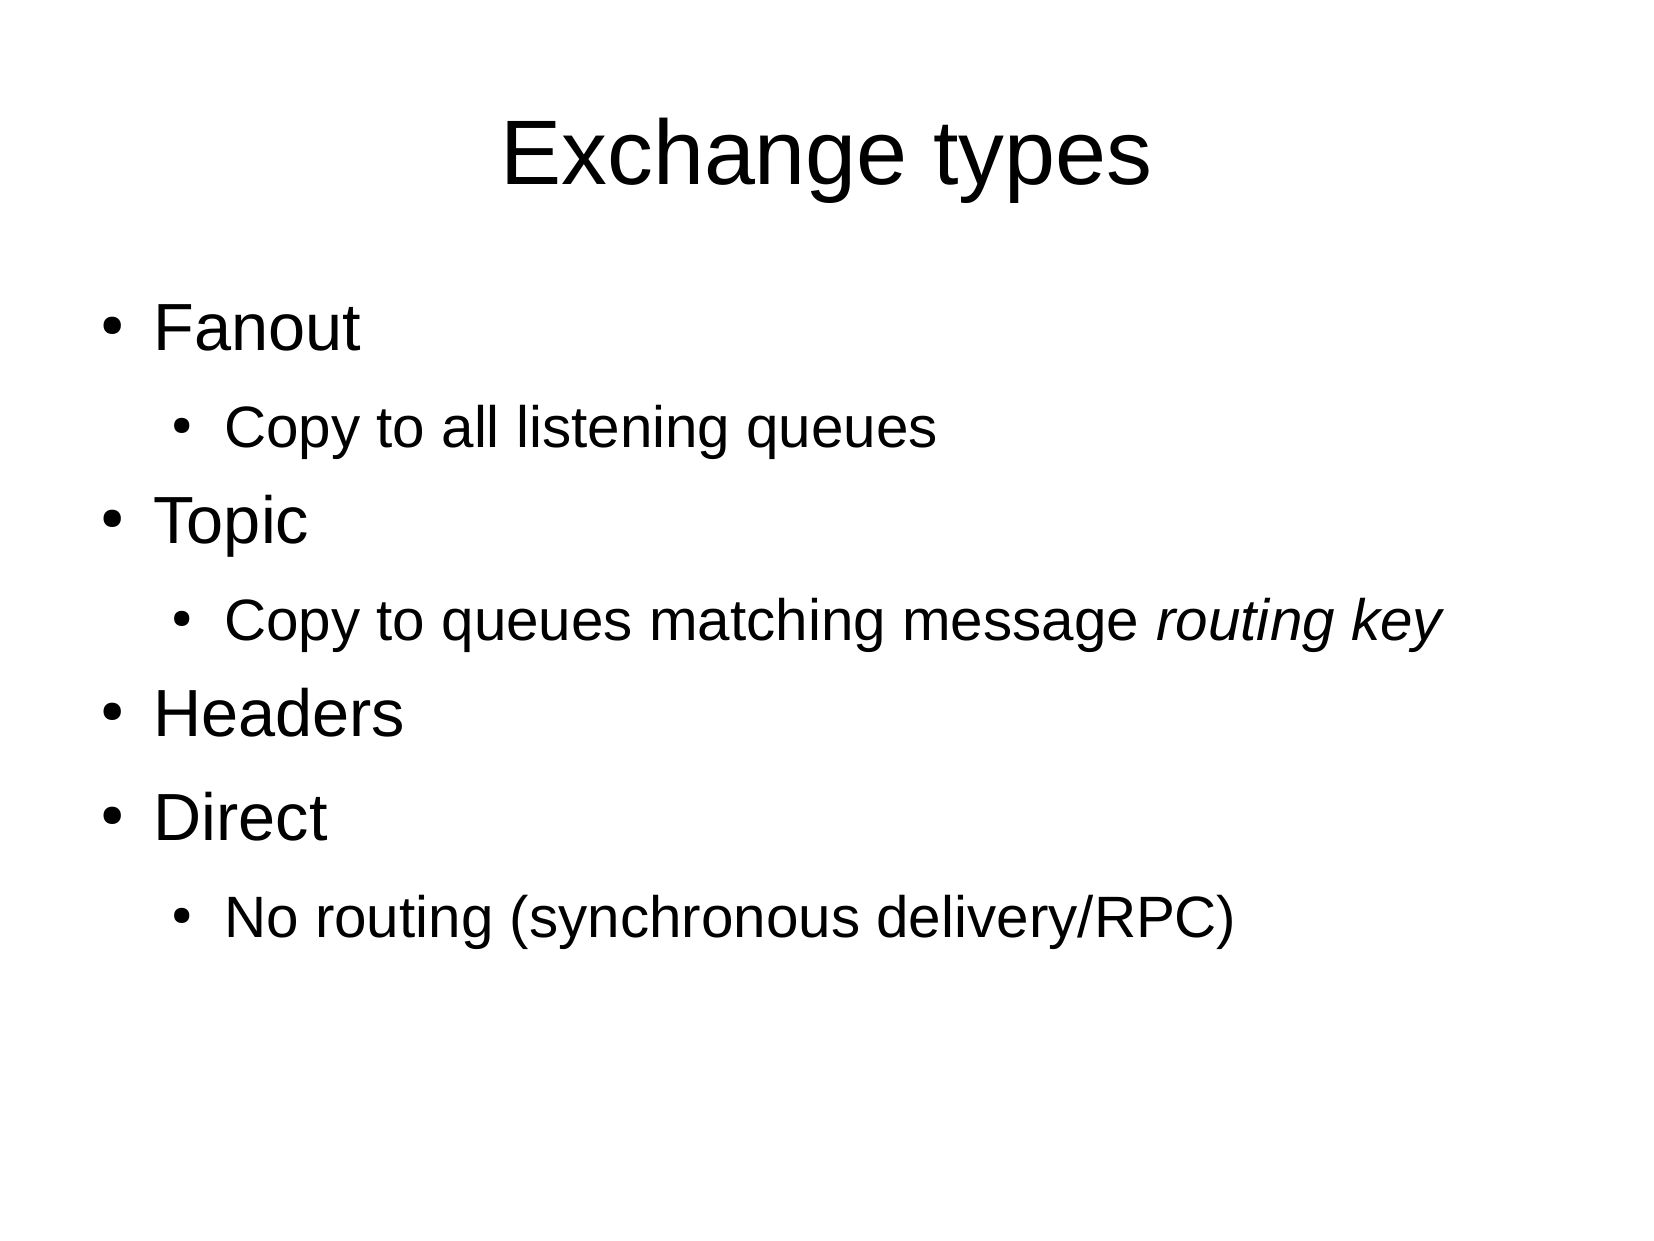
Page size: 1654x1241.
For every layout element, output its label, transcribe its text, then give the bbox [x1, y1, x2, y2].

list Fanout Copy to all listening queues Topic Copy to queues matching message routing key Headers Direct No routing (synchronous delivery/RPC) [82, 290, 1571, 1109]
title Exchange types [82, 49, 1571, 257]
